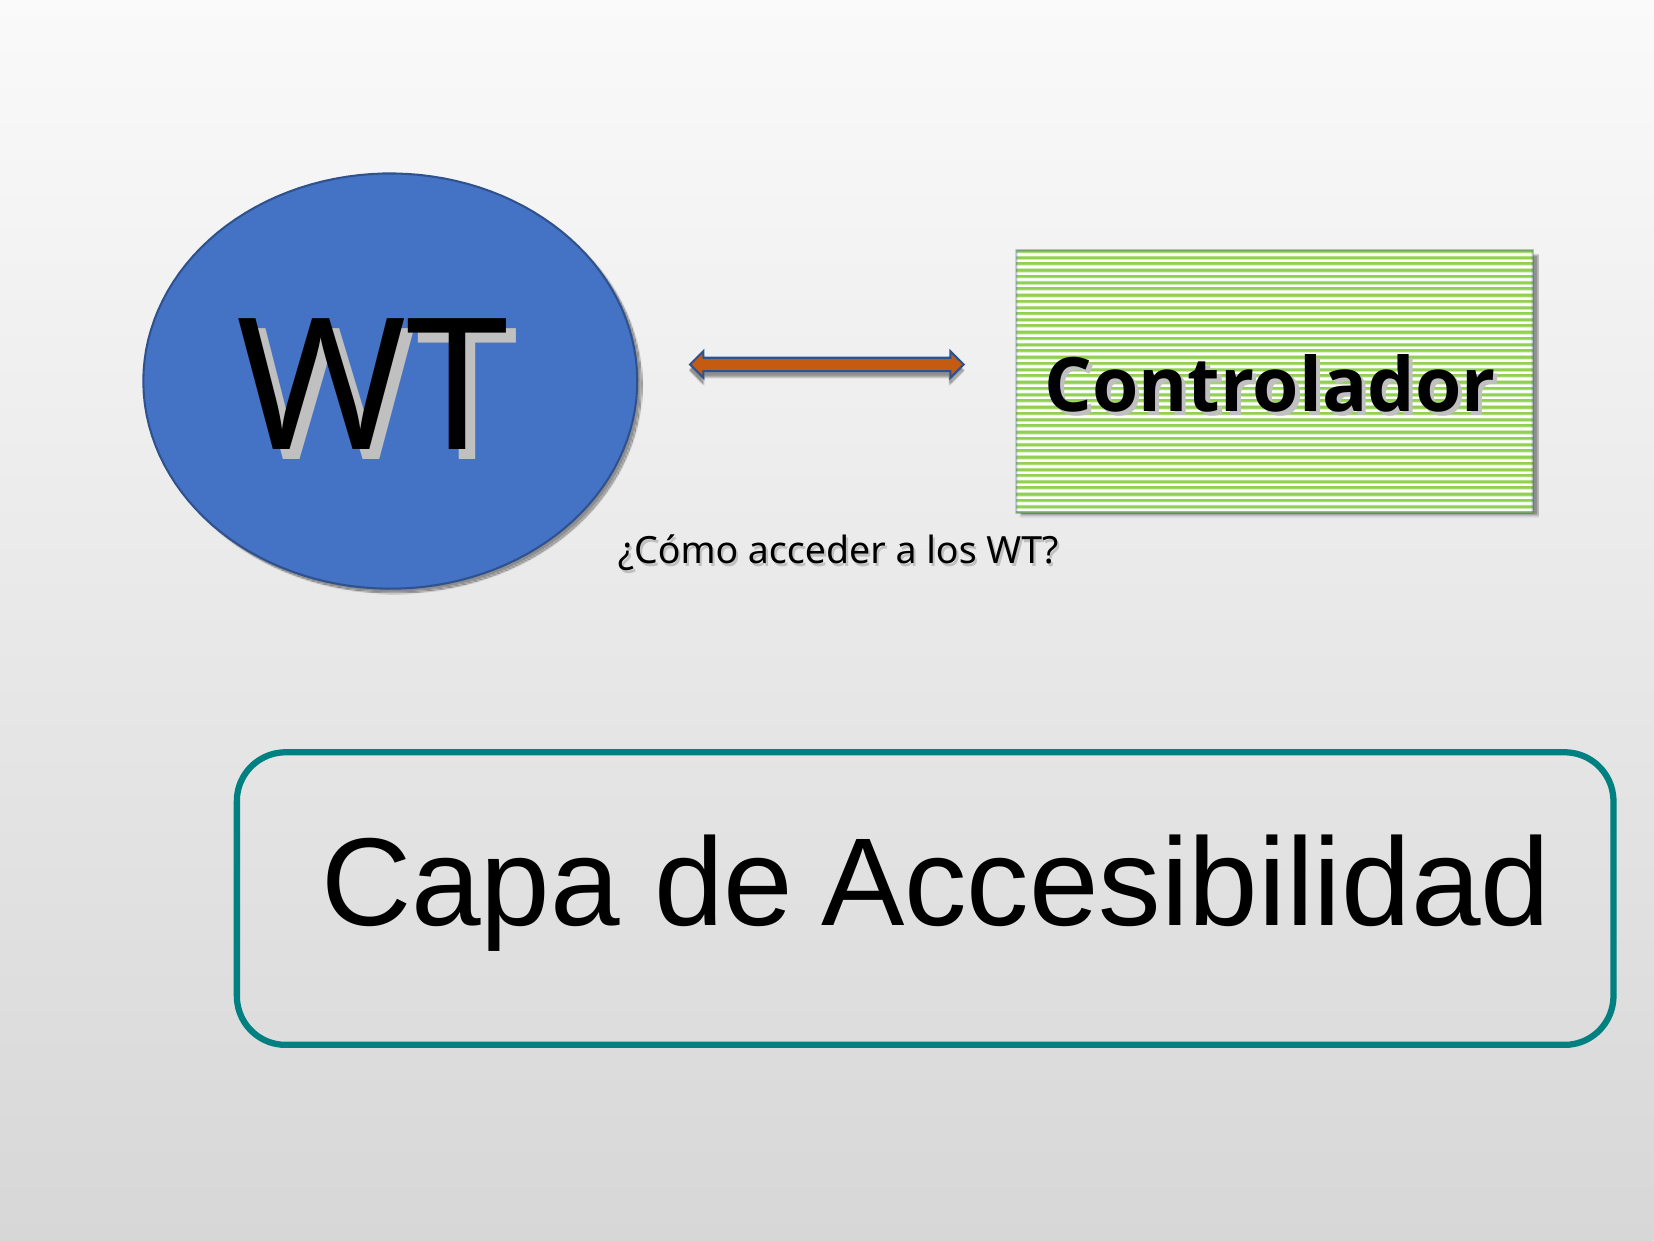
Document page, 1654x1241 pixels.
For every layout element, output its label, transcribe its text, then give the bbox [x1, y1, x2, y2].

title Capa de Accesibilidad [315, 756, 1556, 951]
text_box ¿Cómo acceder a los WT? [603, 519, 1074, 579]
text_box WT [221, 259, 559, 494]
title Capa de Accesibilidad [315, 519, 1556, 749]
text_box Controlador [1016, 250, 1533, 513]
text_box [143, 173, 638, 589]
text_box [690, 351, 964, 378]
